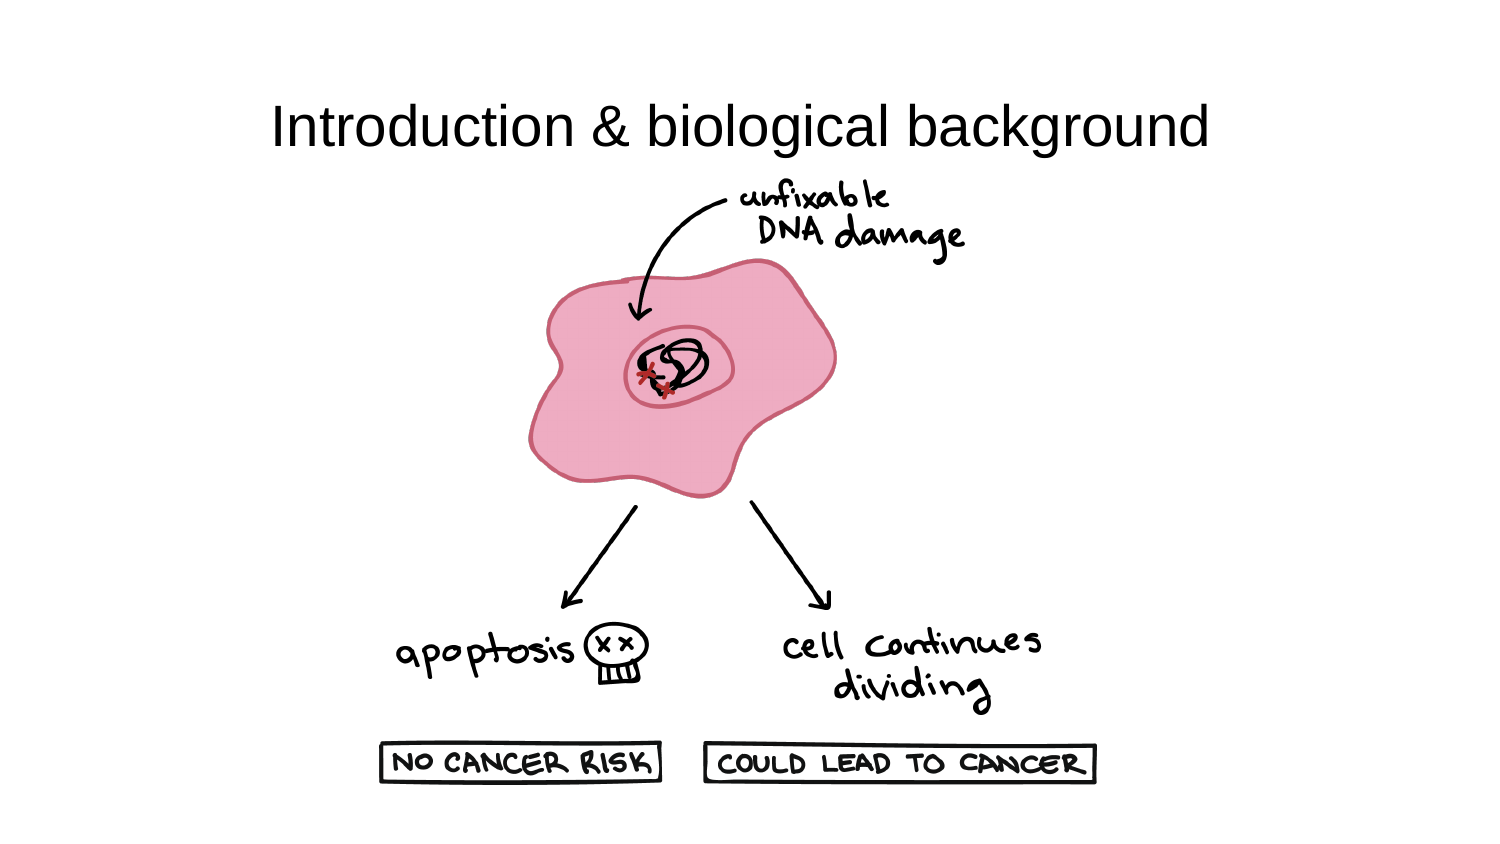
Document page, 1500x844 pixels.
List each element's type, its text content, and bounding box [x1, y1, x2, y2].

picture [373, 175, 1101, 790]
title Introduction & biological background [51, 72, 1449, 167]
